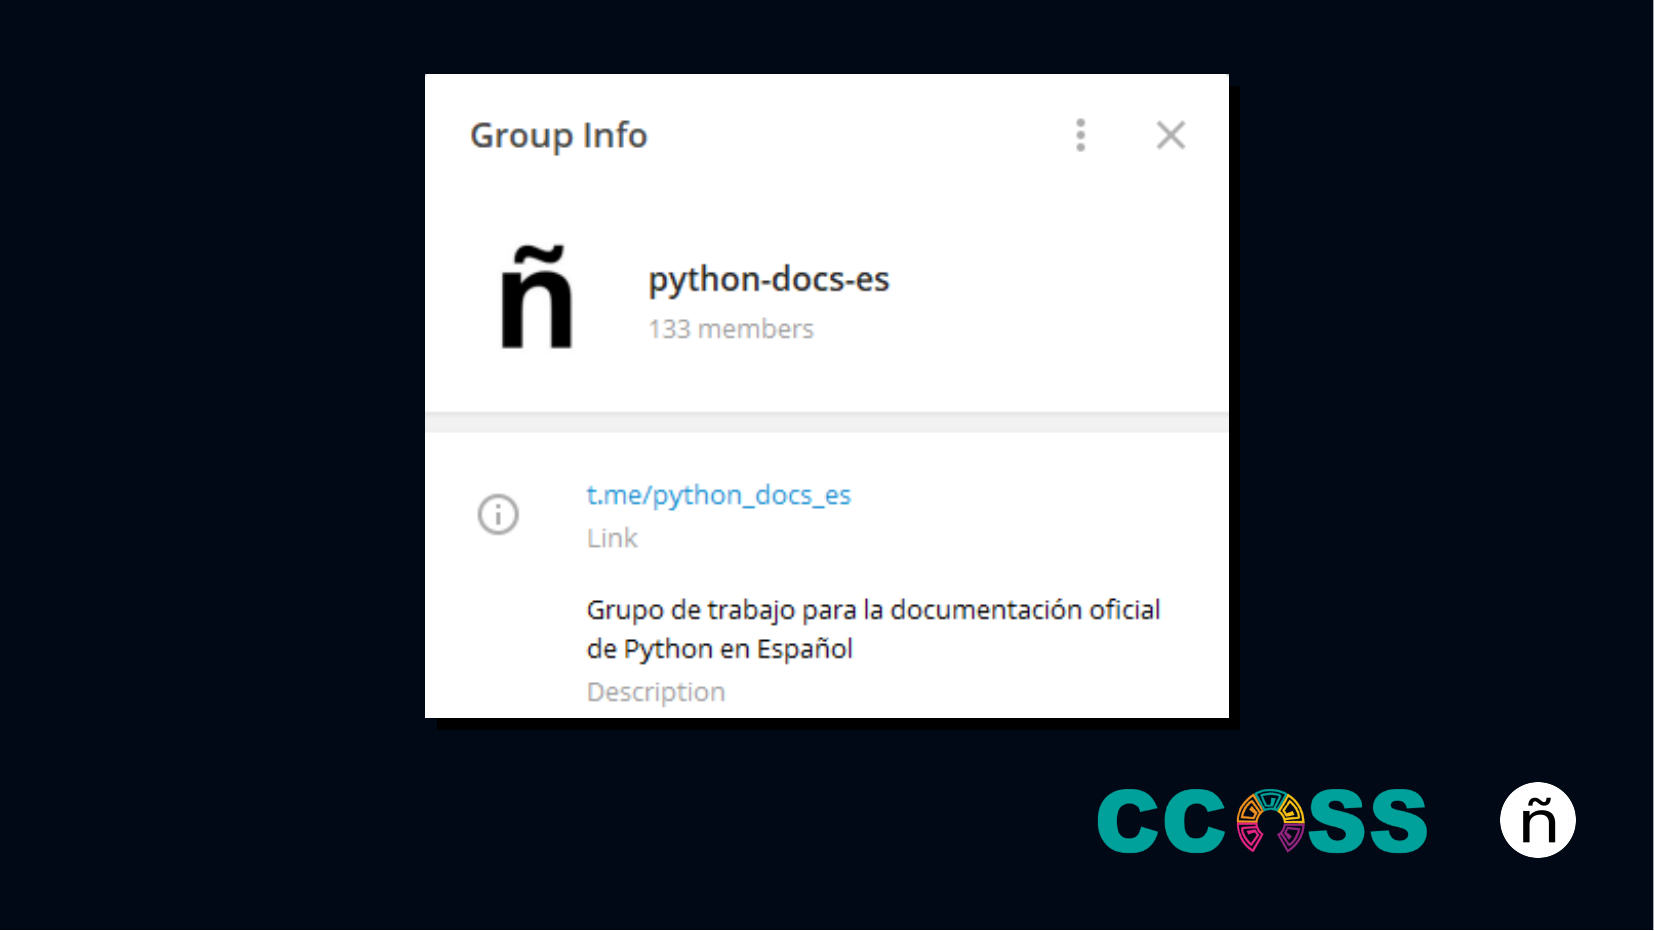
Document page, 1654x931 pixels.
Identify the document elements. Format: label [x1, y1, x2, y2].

picture [1500, 782, 1576, 858]
picture [1090, 780, 1436, 861]
picture [425, 74, 1229, 718]
